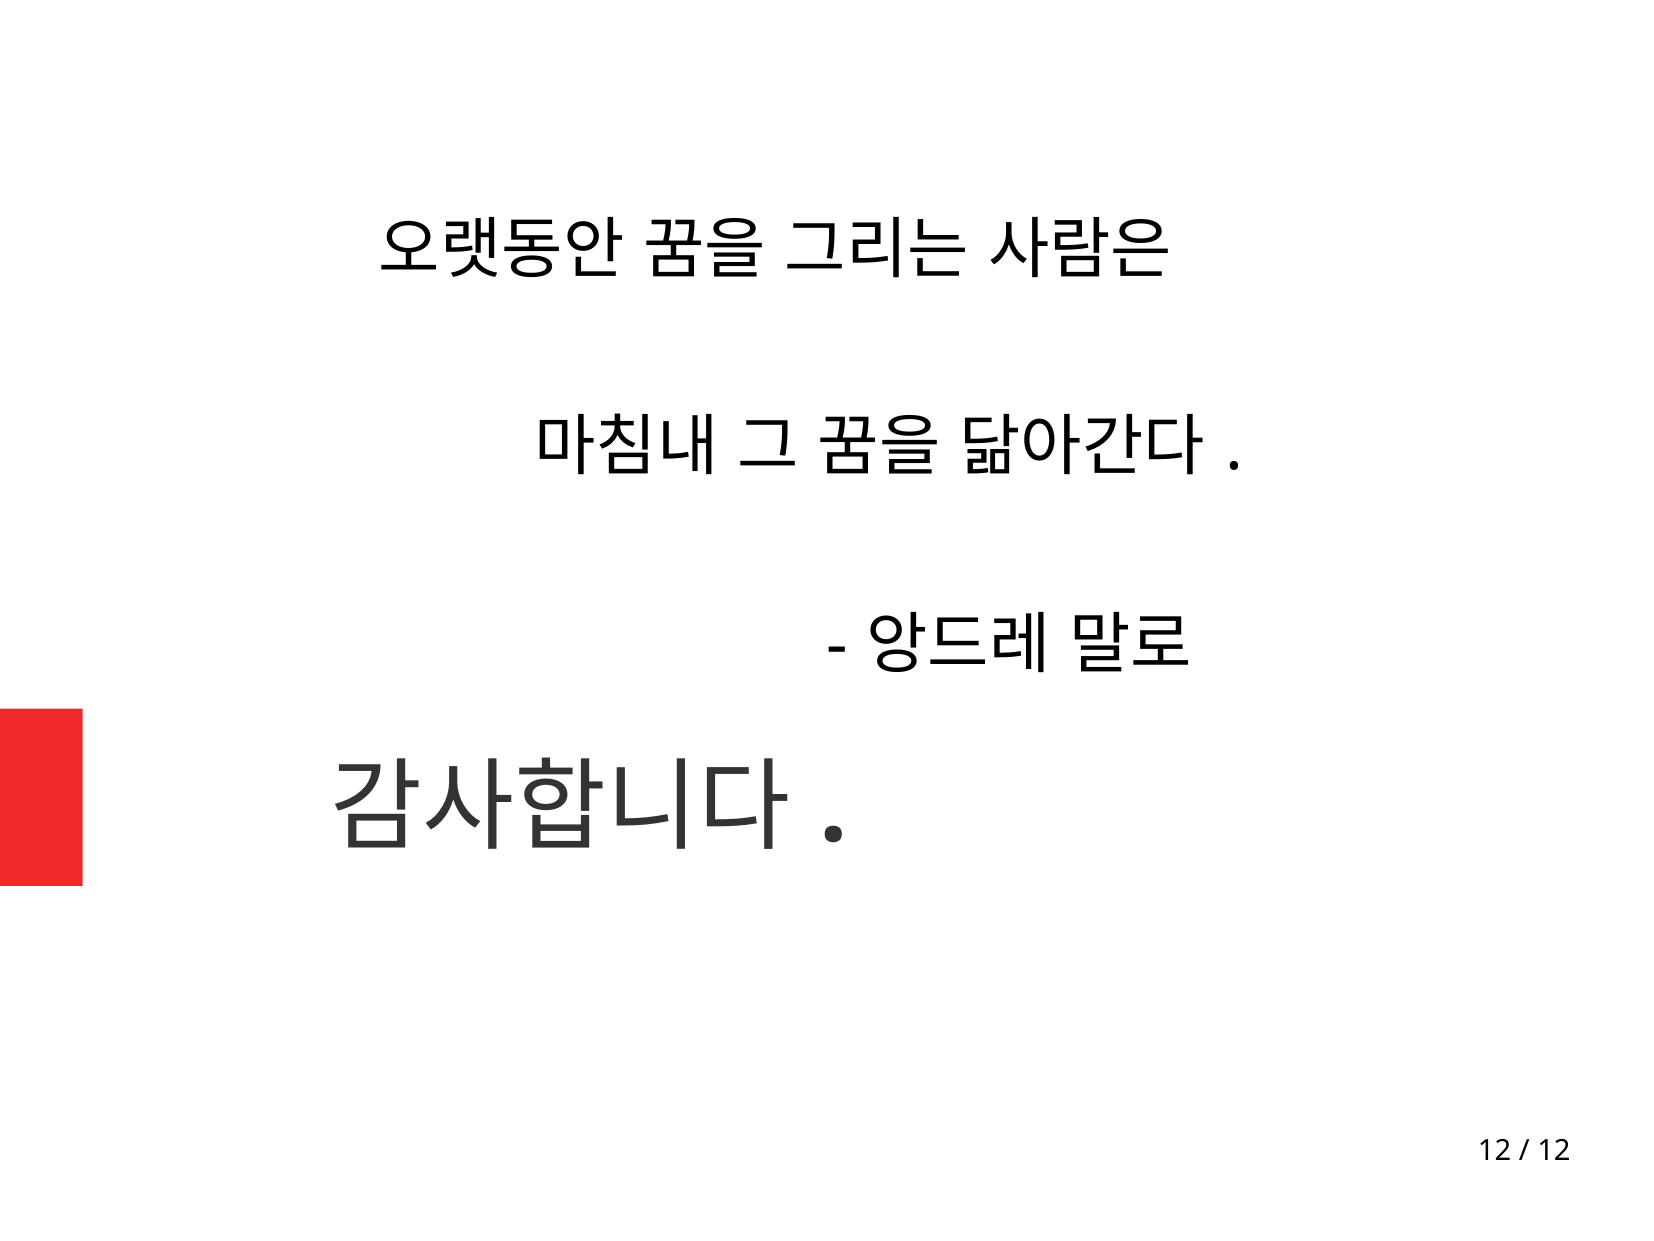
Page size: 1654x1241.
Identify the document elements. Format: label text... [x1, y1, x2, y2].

title 감사합니다. [330, 661, 1654, 934]
subtitle 오랫동안 꿈을 그리는 사람은 마침내 그 꿈을 닮아간다. -앙드레 말로 [82, 236, 1489, 646]
title 감사합니다. [883, 661, 911, 668]
